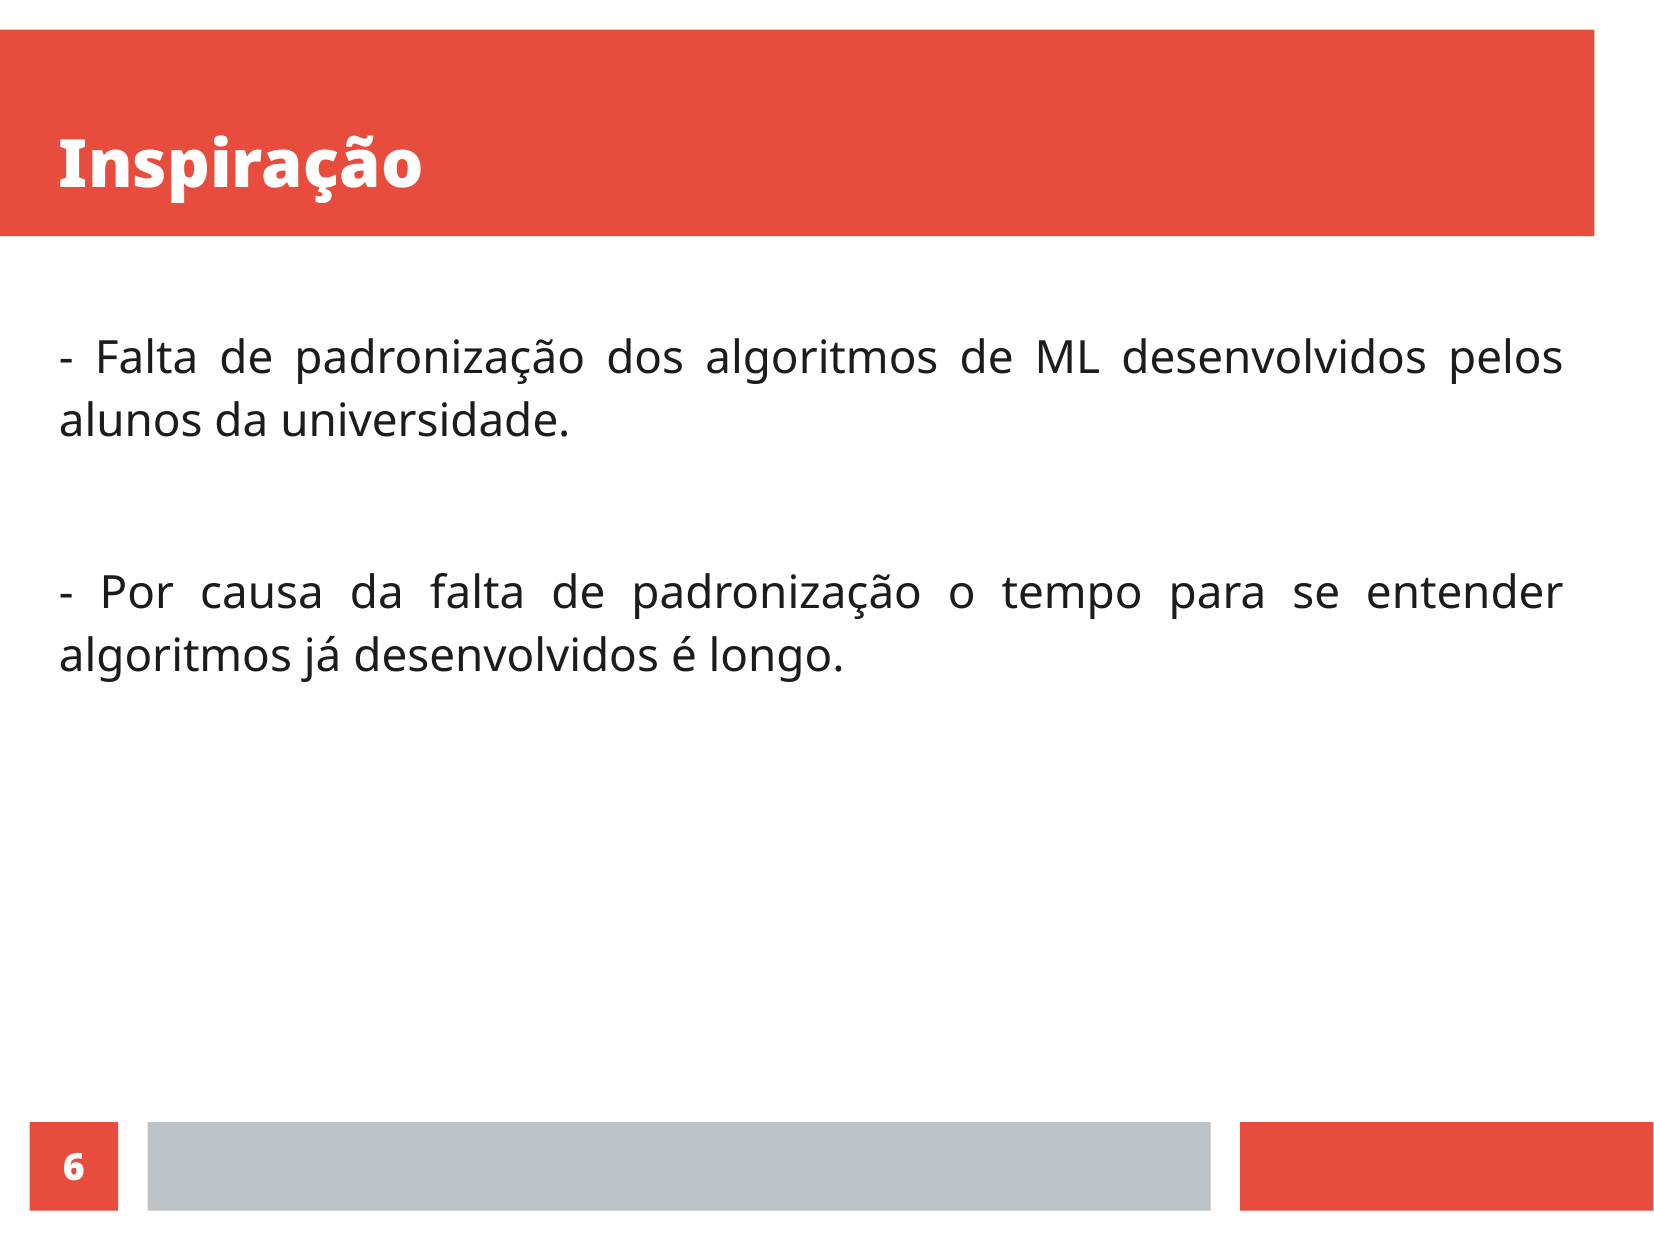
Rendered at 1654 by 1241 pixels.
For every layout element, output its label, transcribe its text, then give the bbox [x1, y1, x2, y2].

list - Falta de padronização dos algoritmos de ML desenvolvidos pelos alunos da universidade. - Por causa da falta de padronização o tempo para se entender algoritmos já desenvolvidos é longo. [59, 324, 1565, 1093]
title Inspiração [59, 59, 1595, 207]
